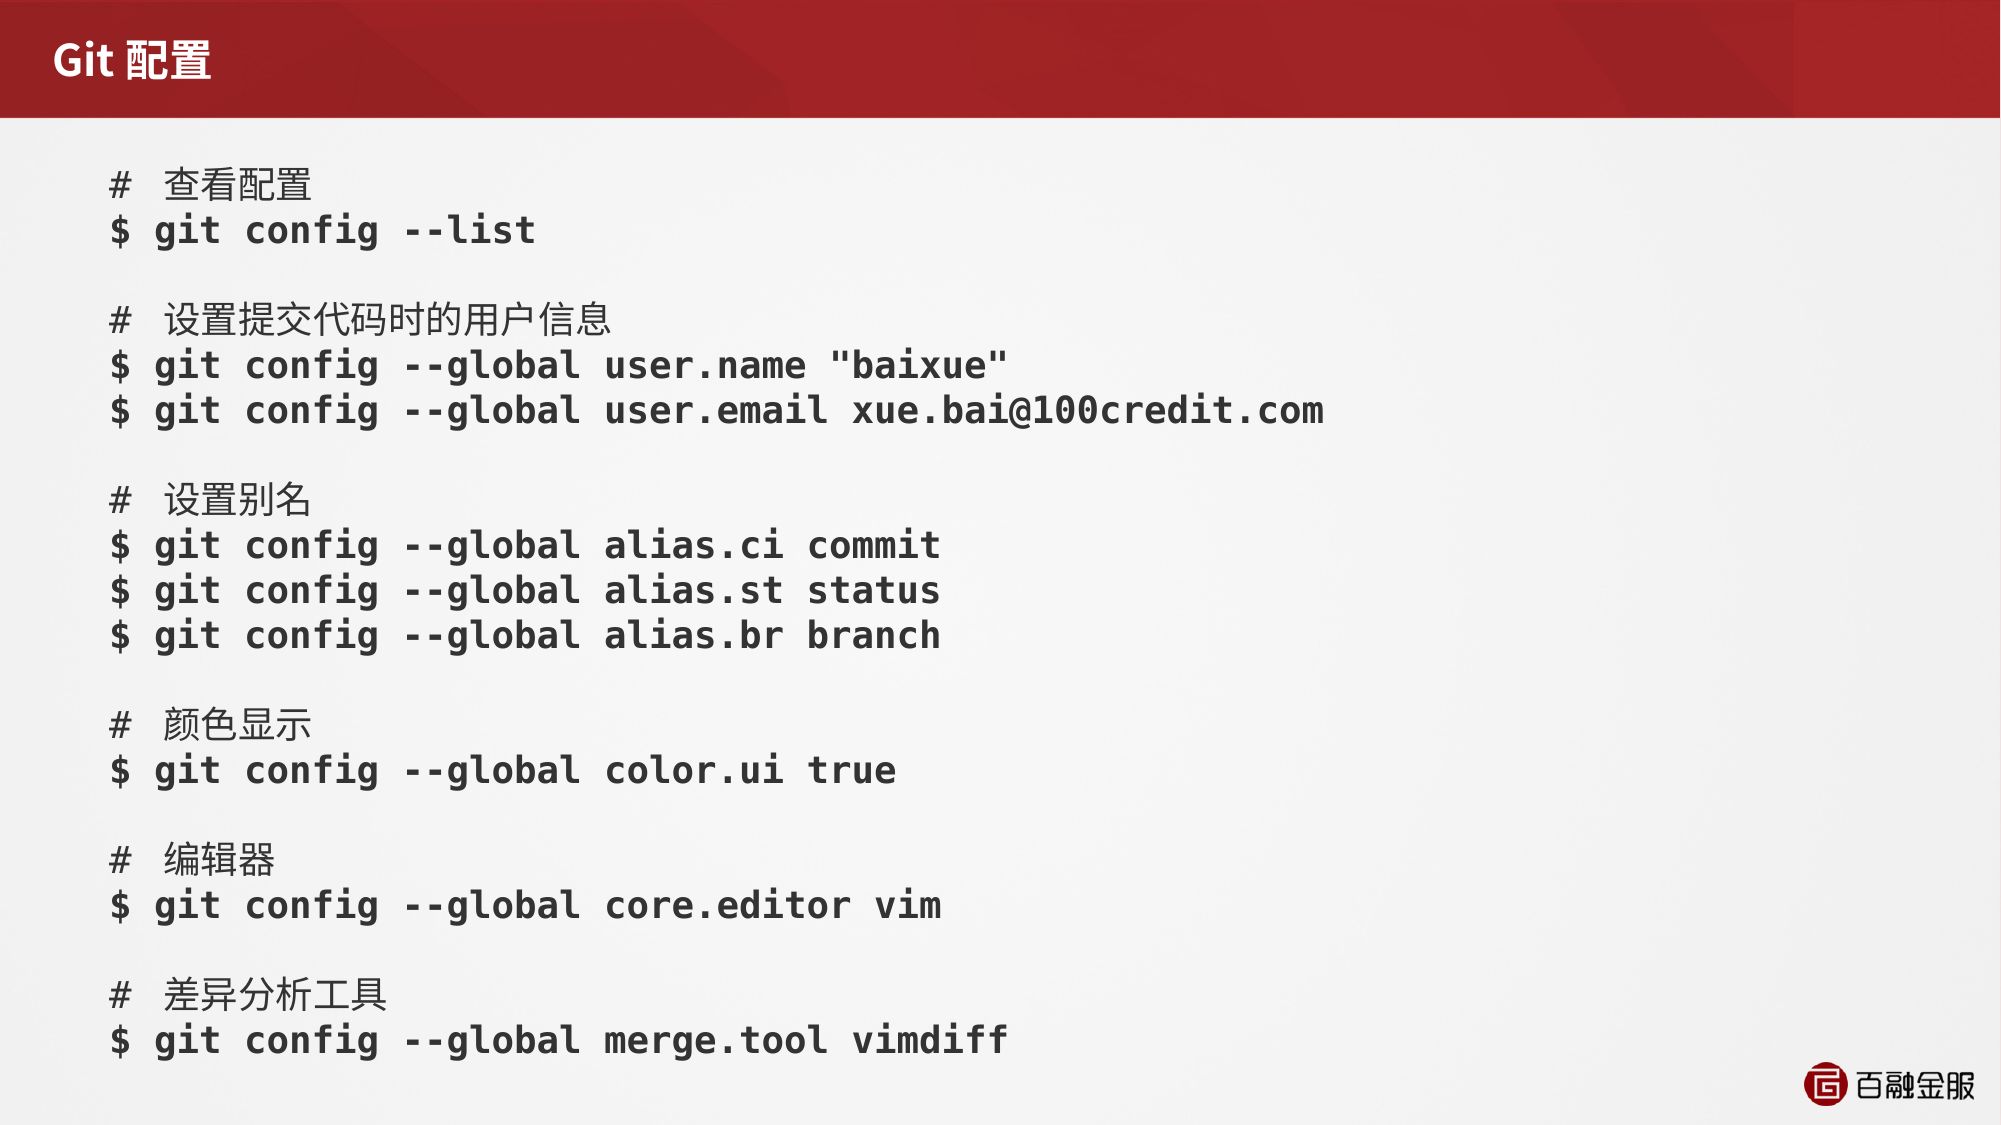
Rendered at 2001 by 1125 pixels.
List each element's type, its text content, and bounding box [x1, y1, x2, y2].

text_box Git配置 [37, 24, 1944, 94]
picture [0, 0, 2001, 1125]
text_box # 查看配置 $ git config --list # 设置提交代码时的用户信息 $ git config --global user.name "baixue" $ git config --global user.email xue.bai@100credit.com # 设置别名 $ git config --global alias.ci commit $ git config --global alias.st status $ git config --global alias.br branch # 颜色显示 $ git config --global color.ui true # 编辑器 $ git config --global core.editor vim # 差异分析工具 $ git config --global merge.tool vimdiff [94, 153, 1907, 1087]
